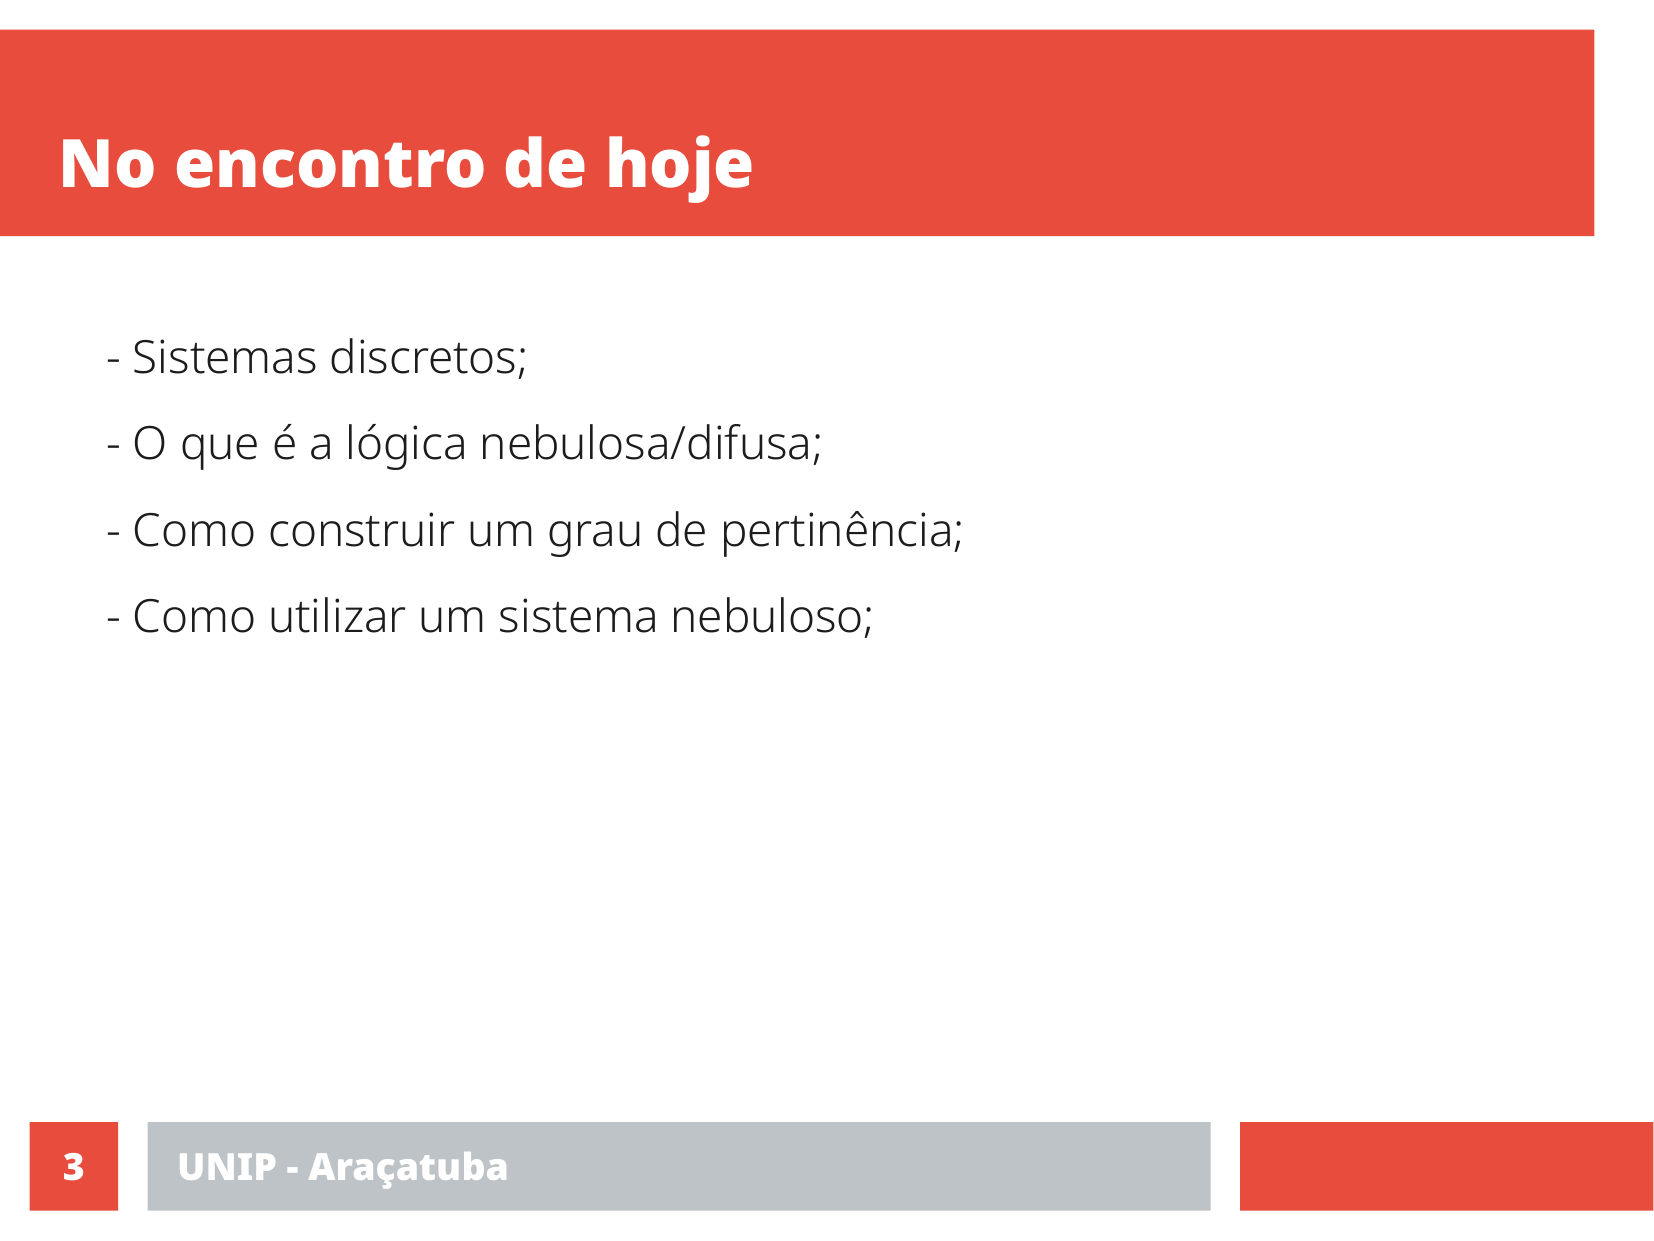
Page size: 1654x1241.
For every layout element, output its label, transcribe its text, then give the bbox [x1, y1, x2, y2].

title No encontro de hoje [59, 59, 1595, 207]
list - Sistemas discretos; - O que é a lógica nebulosa/difusa; - Como construir um grau de pertinência; - Como utilizar um sistema nebuloso; [59, 324, 1565, 1093]
